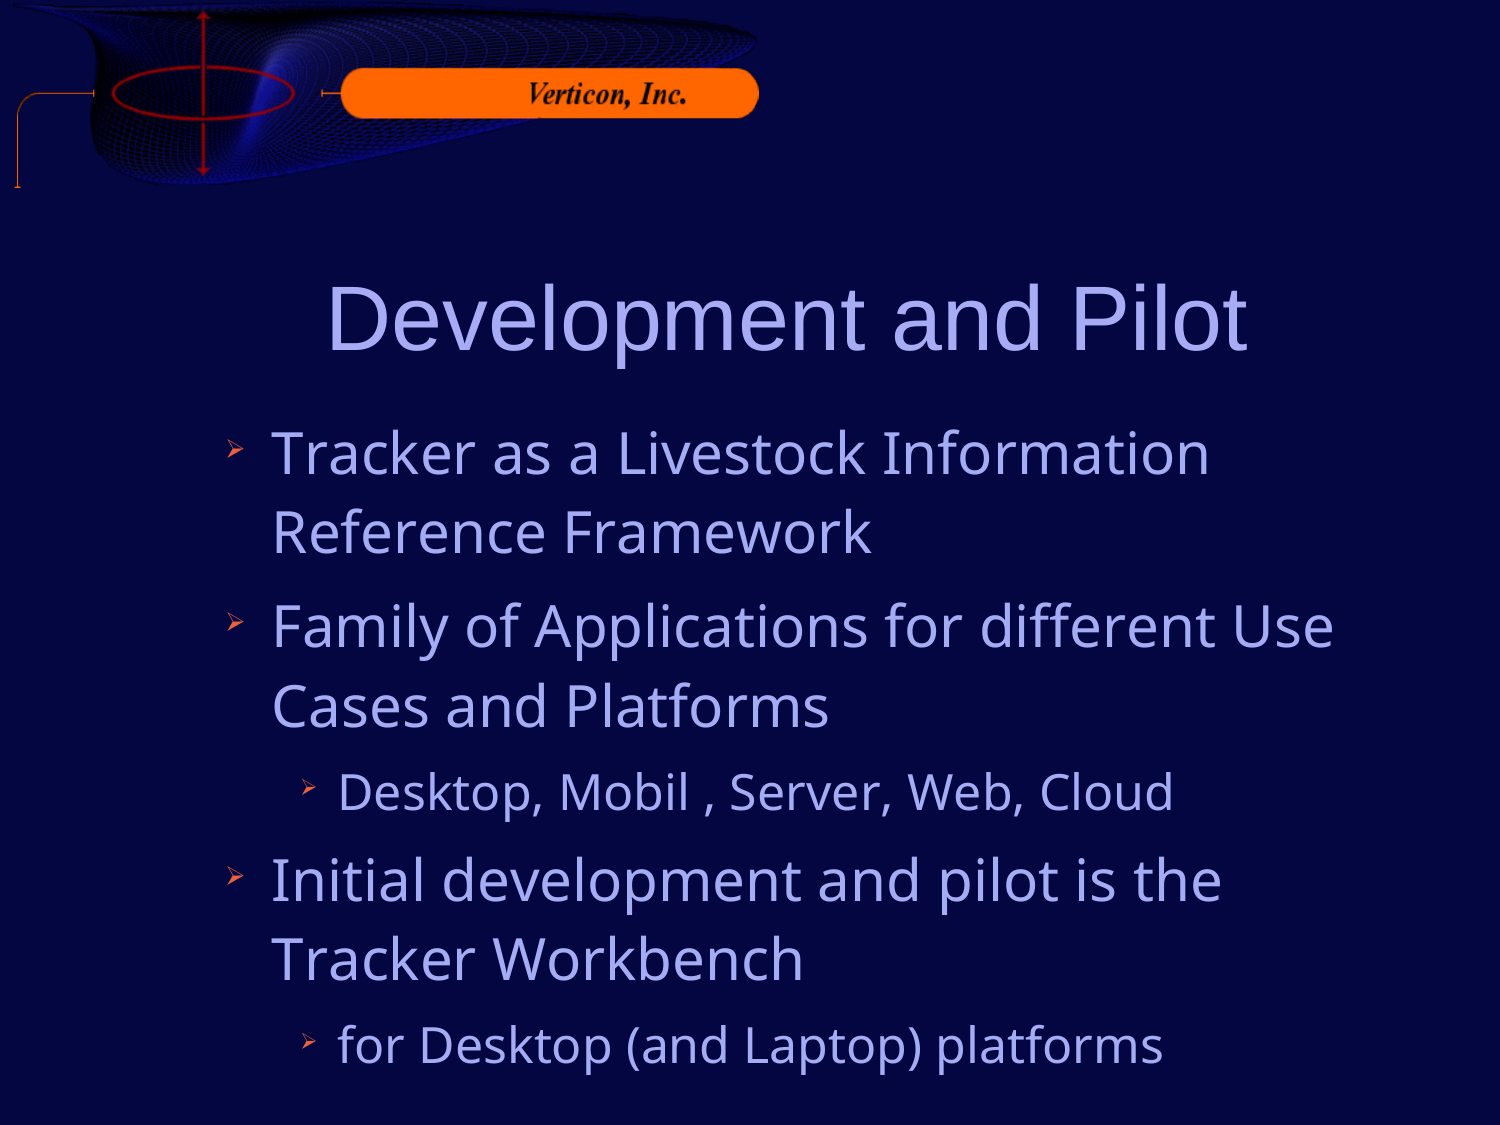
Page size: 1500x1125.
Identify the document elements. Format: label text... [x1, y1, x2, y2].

title Development and Pilot [112, 224, 1463, 413]
list Tracker as a Livestock Information Reference Framework Family of Applications for different Use Cases and Platforms Desktop, Mobil , Server, Web, Cloud Initial development and pilot is the Tracker Workbench for Desktop (and Laptop) platforms [150, 412, 1385, 1052]
picture [8, 0, 759, 188]
